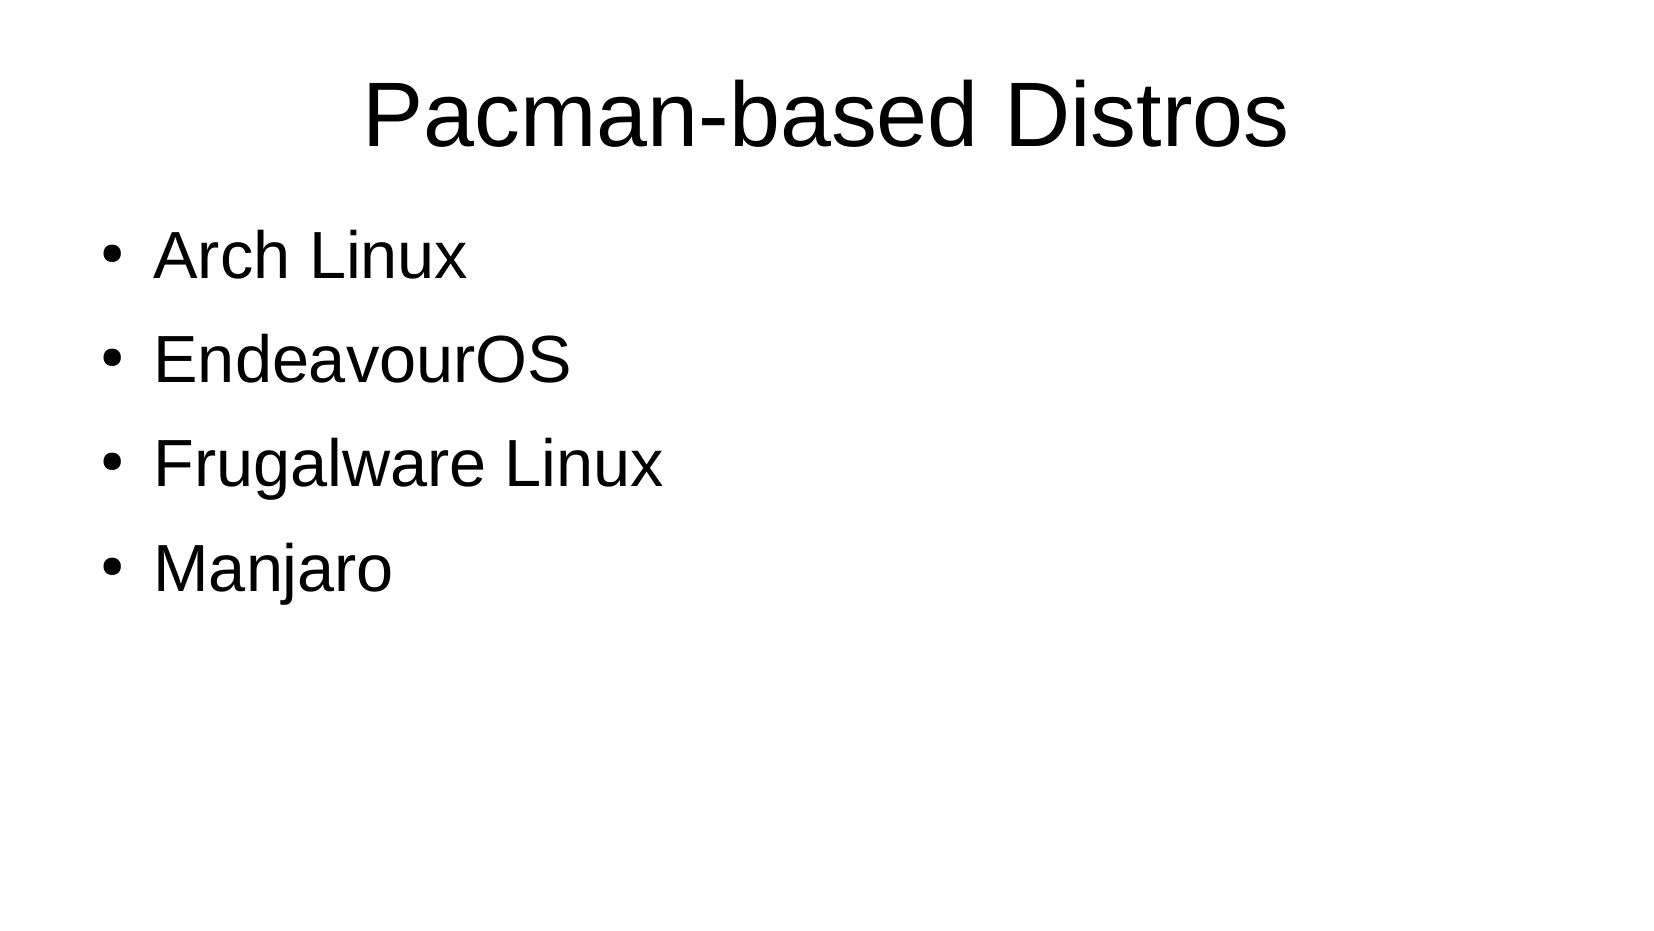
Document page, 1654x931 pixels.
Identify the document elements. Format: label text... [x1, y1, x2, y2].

list Arch Linux EndeavourOS Frugalware Linux Manjaro [82, 217, 1571, 758]
title Pacman-based Distros [82, 37, 1571, 193]
